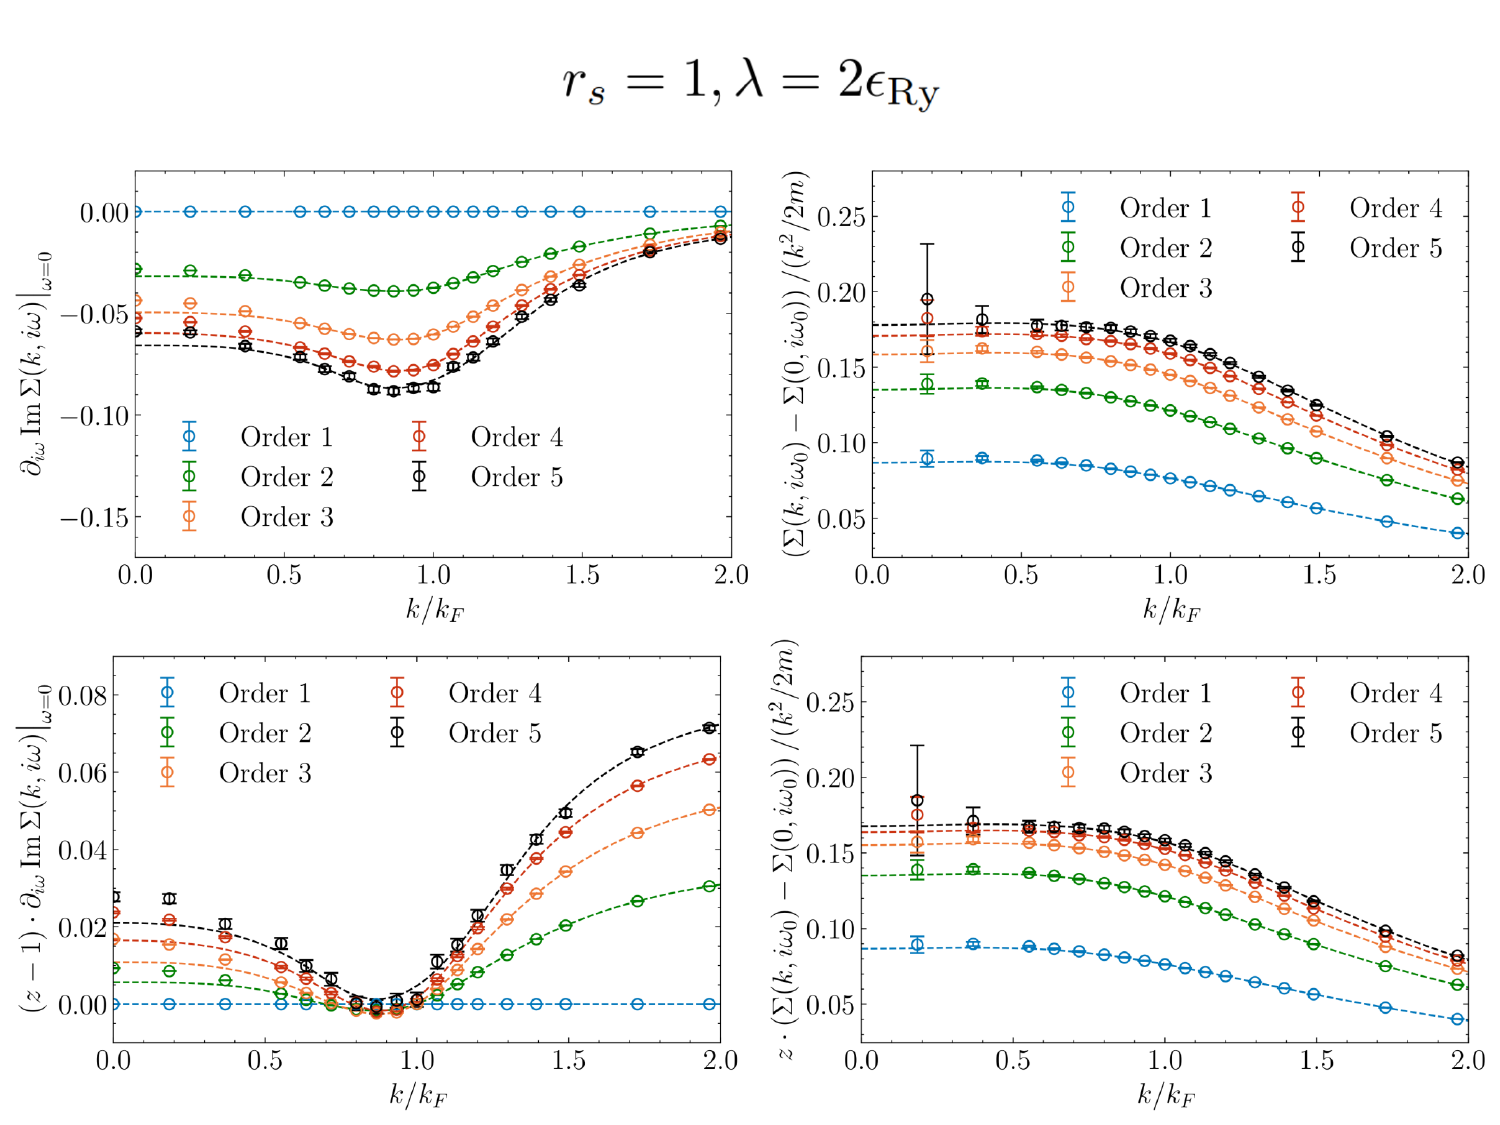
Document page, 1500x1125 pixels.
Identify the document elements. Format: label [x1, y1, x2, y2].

picture [555, 48, 946, 122]
picture [10, 164, 1490, 1116]
